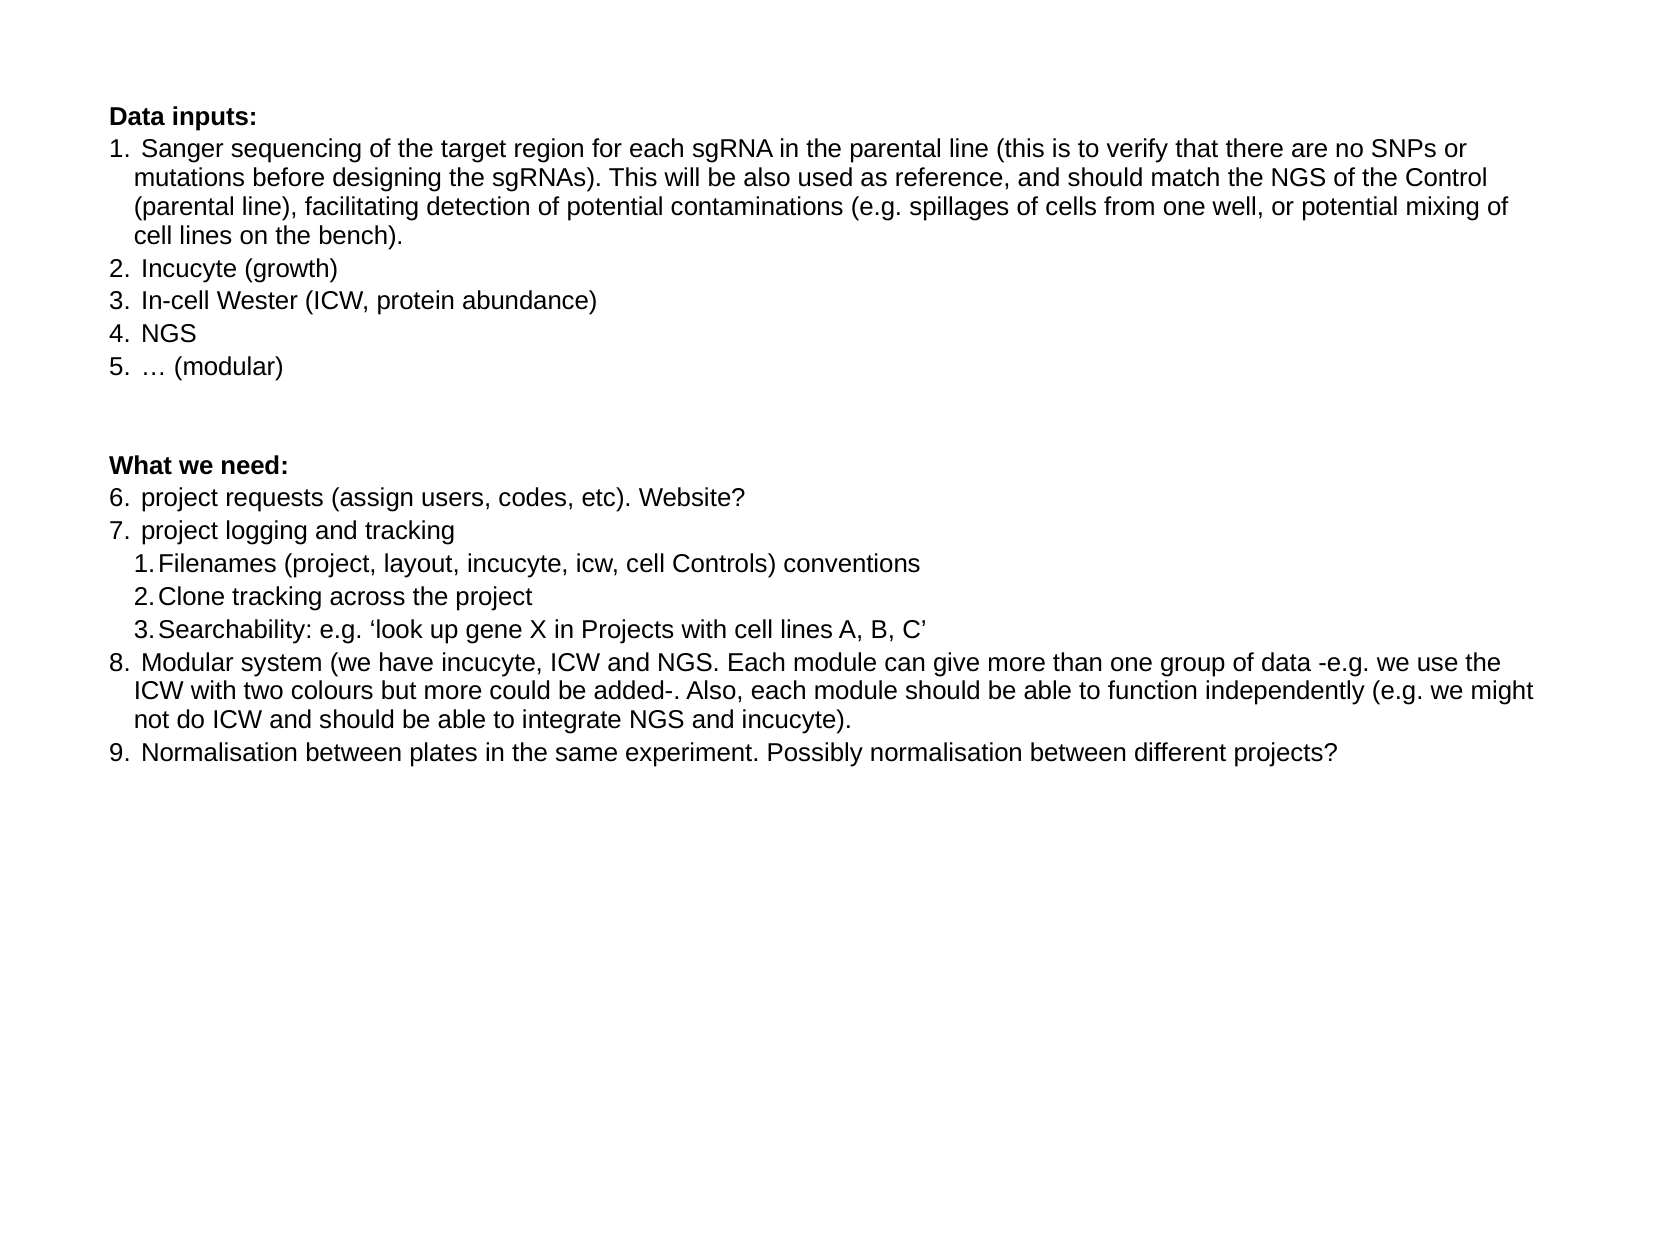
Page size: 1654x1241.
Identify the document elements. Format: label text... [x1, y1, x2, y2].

text_box Data inputs: Sanger sequencing of the target region for each sgRNA in the parental line (this is to verify that there are no SNPs or mutations before designing the sgRNAs). This will be also used as reference, and should match the NGS of the Control (parental line), facilitating detection of potential contaminations (e.g. spillages of cells from one well, or potential mixing of cell lines on the bench). Incucyte (growth) In-cell Wester (ICW, protein abundance) NGS … (modular) What we need: project requests (assign users, codes, etc). Website? project logging and tracking Filenames (project, layout, incucyte, icw, cell Controls) conventions Clone tracking across the project Searchability: e.g. ‘look up gene X in Projects with cell lines A, B, C’ Modular system (we have incucyte, ICW and NGS. Each module can give more than one group of data -e.g. we use the ICW with two colours but more could be added-. Also, each module should be able to function independently (e.g. we might not do ICW and should be able to integrate NGS and incucyte). Normalisation between plates in the same experiment. Possibly normalisation between different projects? [94, 94, 1560, 782]
